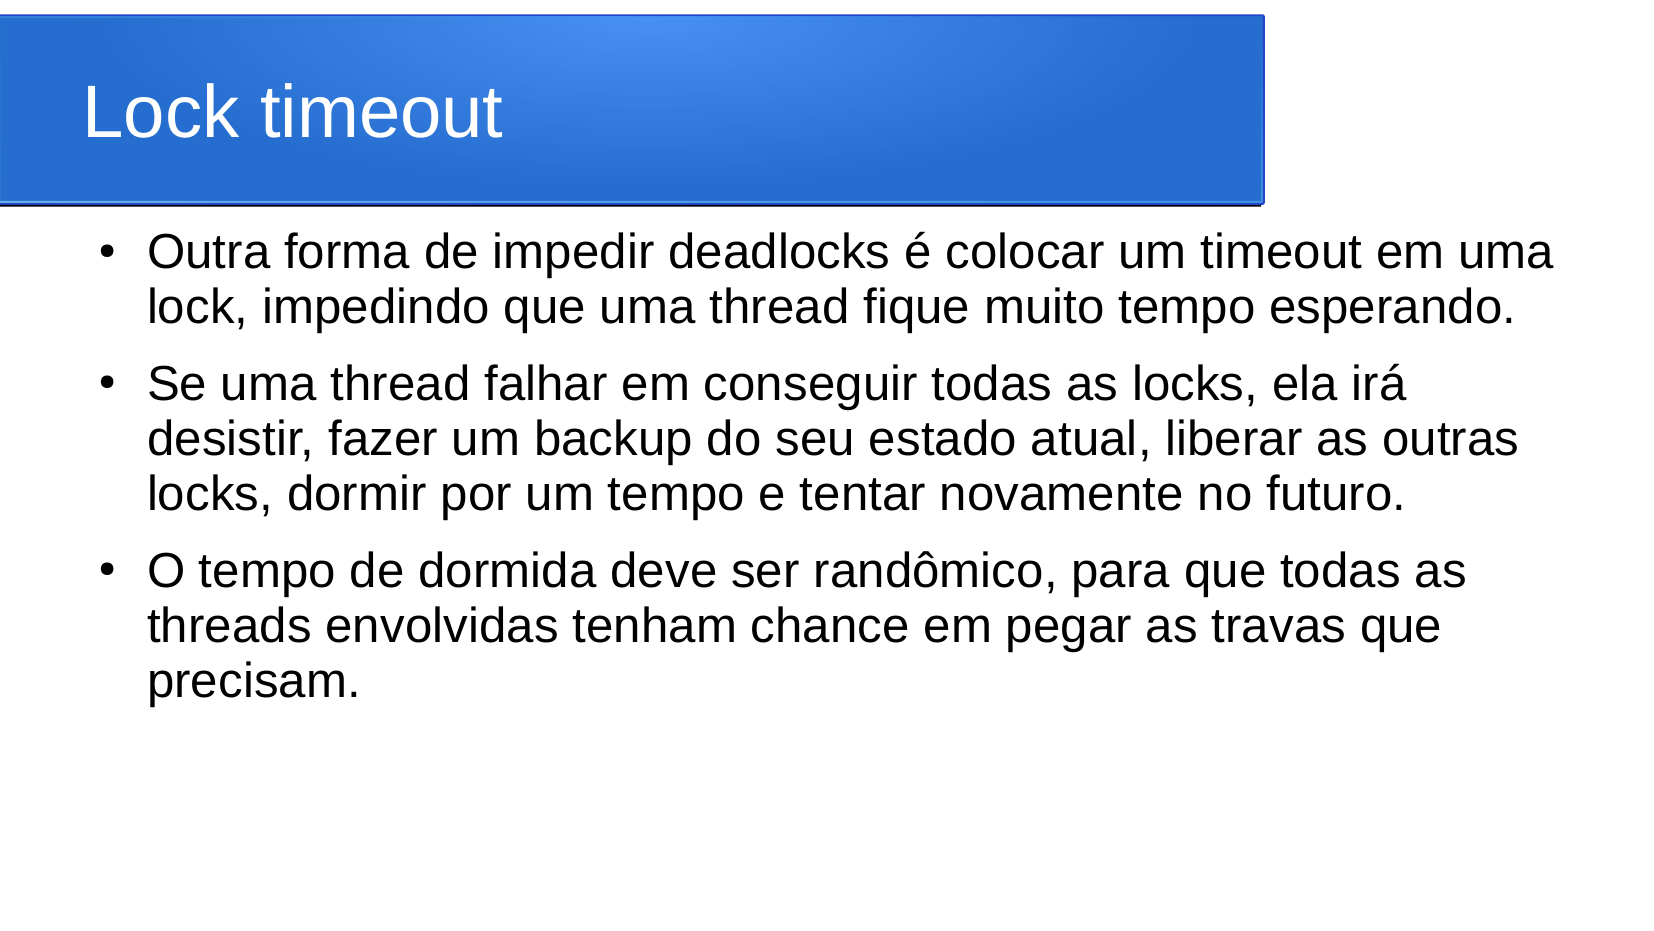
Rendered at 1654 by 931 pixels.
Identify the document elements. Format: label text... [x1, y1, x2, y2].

title Lock timeout [82, 35, 1235, 189]
list Outra forma de impedir deadlocks é colocar um timeout em uma lock, impedindo que uma thread fique muito tempo esperando. Se uma thread falhar em conseguir todas as locks, ela irá desistir, fazer um backup do seu estado atual, liberar as outras locks, dormir por um tempo e tentar novamente no futuro. O tempo de dormida deve ser randômico, para que todas as threads envolvidas tenham chance em pegar as travas que precisam. [82, 224, 1571, 764]
